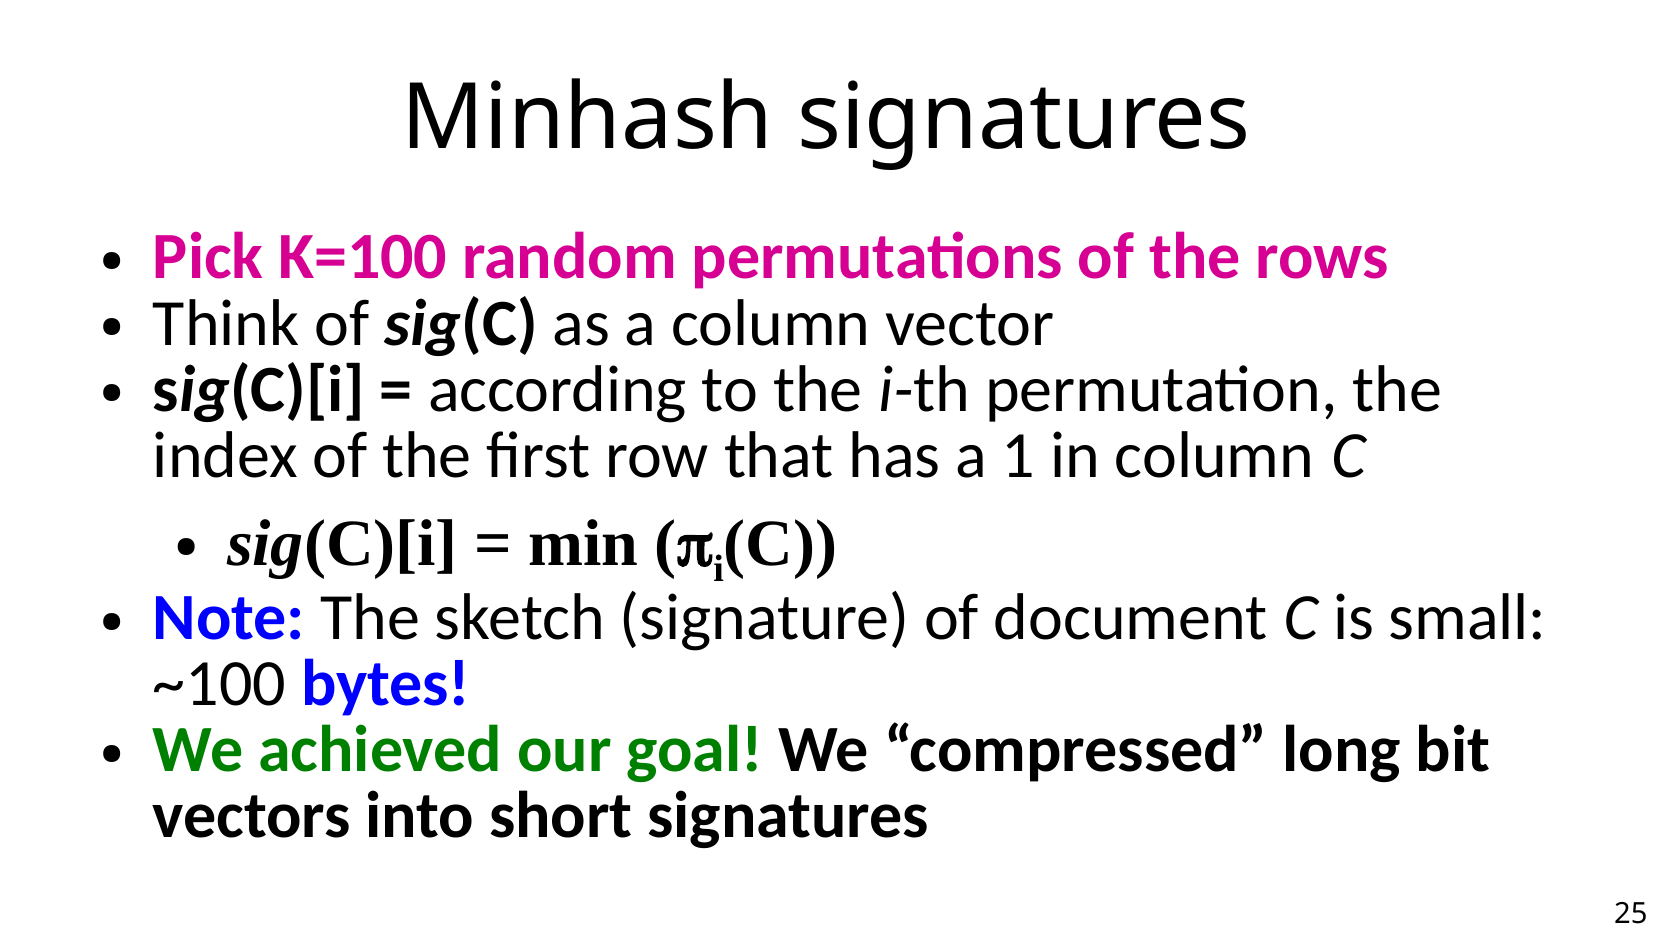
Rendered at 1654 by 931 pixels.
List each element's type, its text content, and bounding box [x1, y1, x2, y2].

title Minhash signatures [82, 1, 1571, 226]
list Pick K=100 random permutations of the rows Think of sig(C) as a column vector sig(C)[i] = according to the i-th permutation, the index of the first row that has a 1 in column C sig(C)[i] = min (i(C)) Note: The sketch (signature) of document C is small: ~100 bytes! We achieved our goal! We “compressed” long bit vectors into short signatures [82, 229, 1571, 856]
